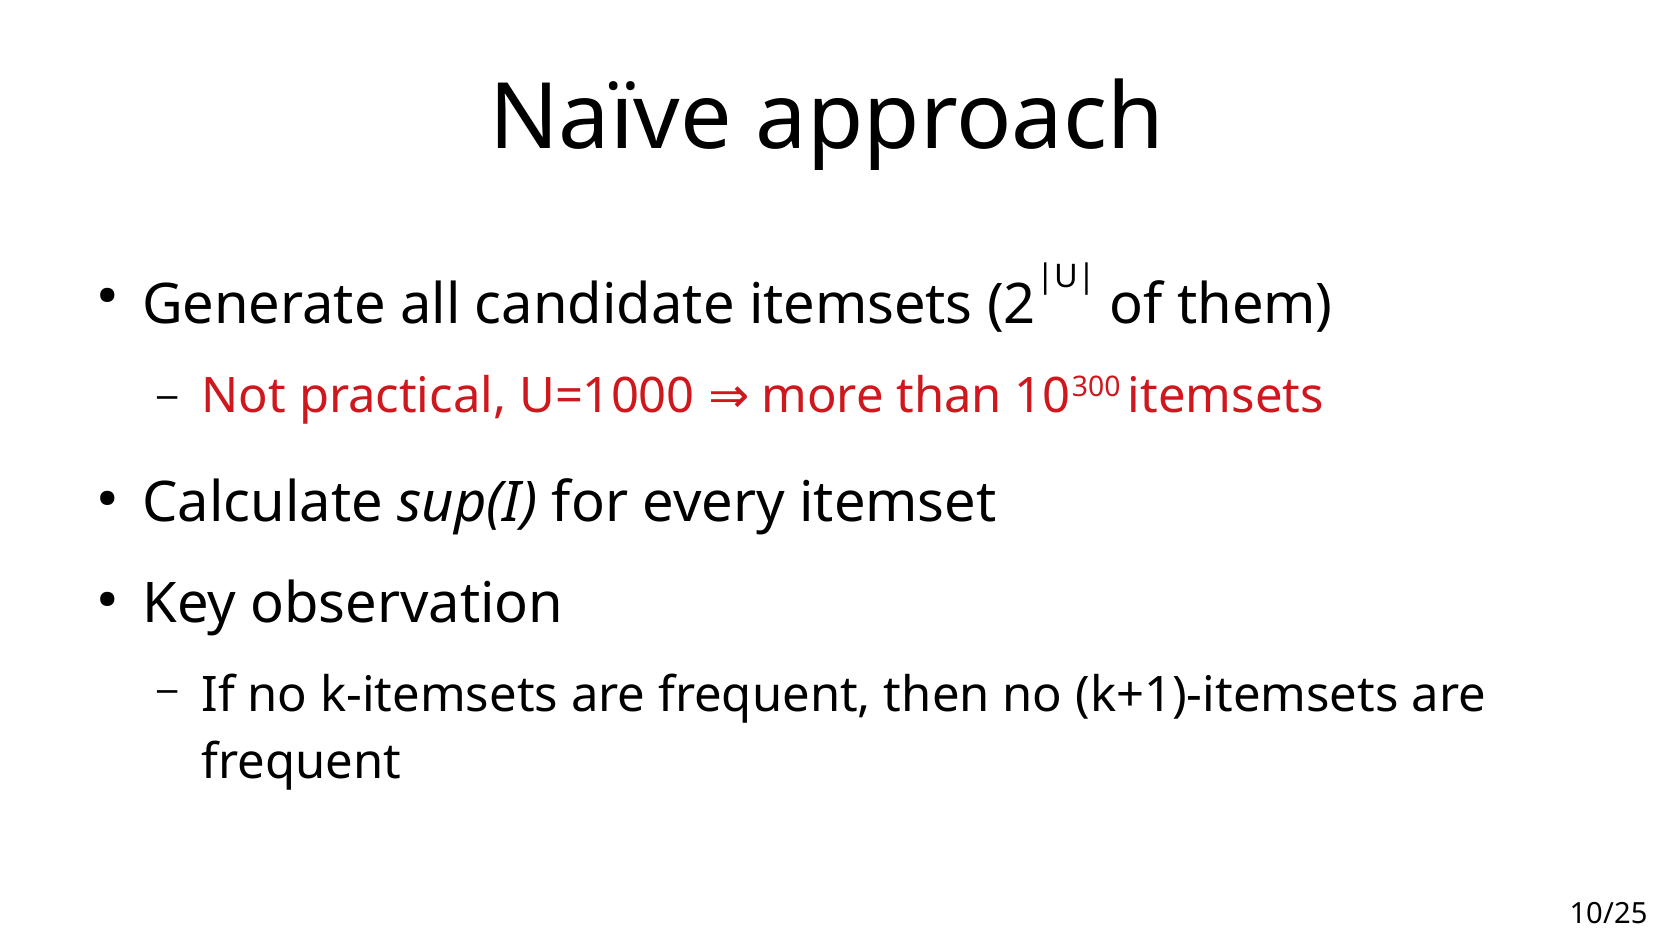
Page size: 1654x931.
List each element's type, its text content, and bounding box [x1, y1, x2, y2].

title Naïve approach [82, 1, 1571, 226]
list Generate all candidate itemsets (2|U| of them) Not practical, U=1000 ⇒ more than 10300 itemsets Calculate sup(I) for every itemset Key observation If no k-itemsets are frequent, then no (k+1)-itemsets are frequent [82, 253, 1571, 793]
